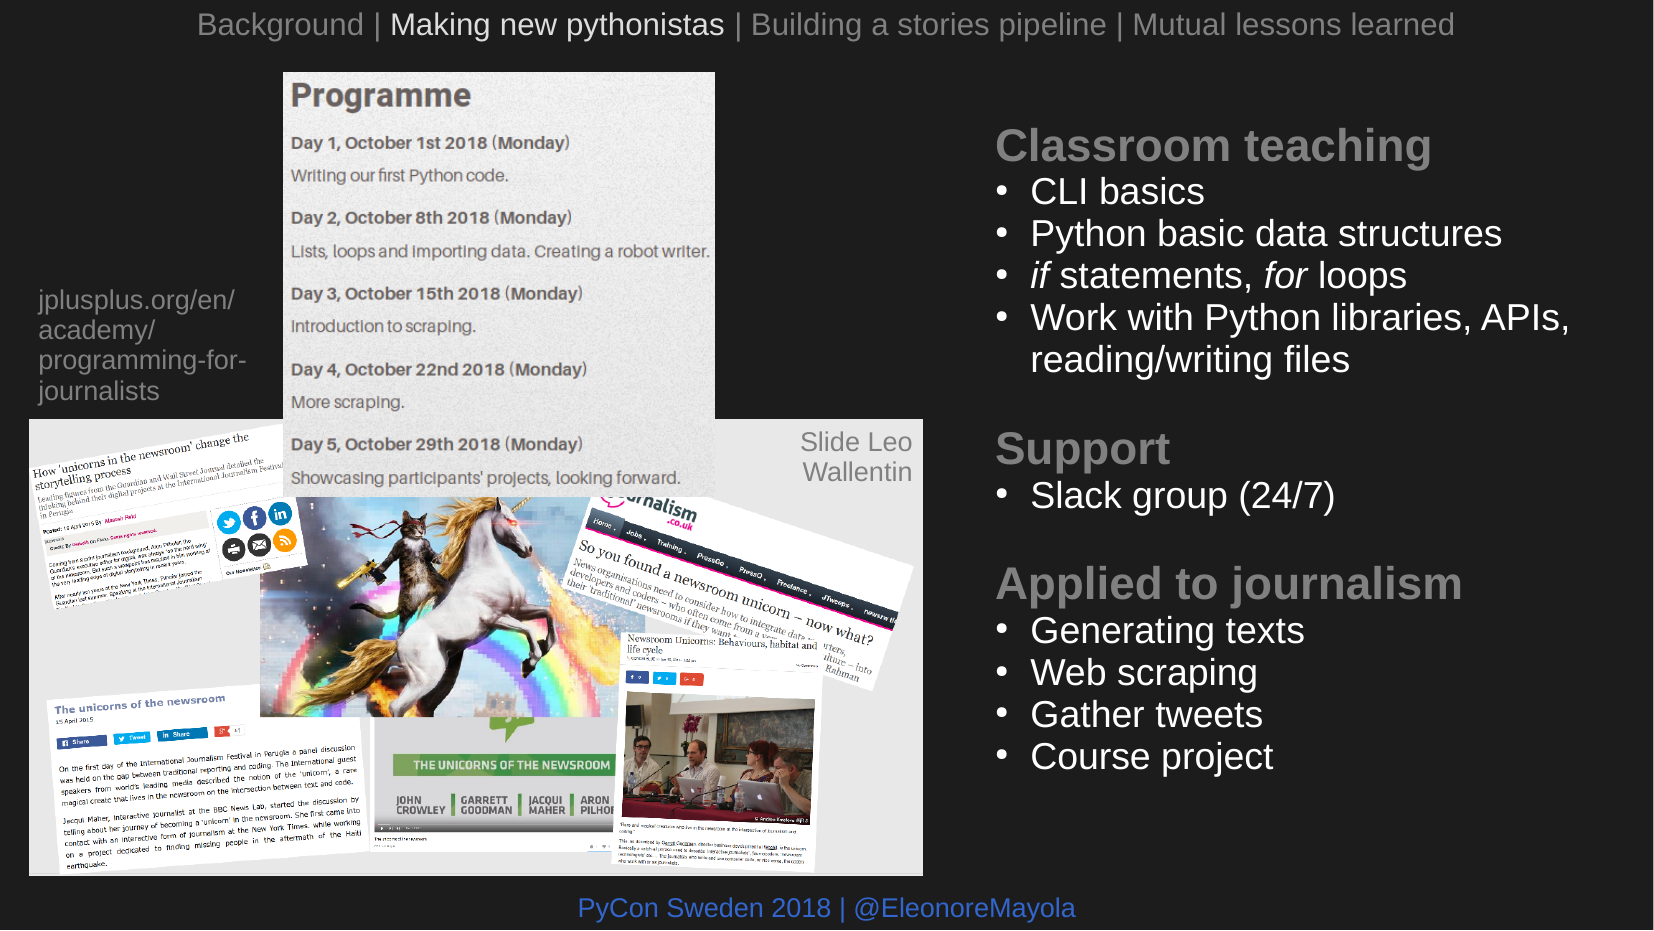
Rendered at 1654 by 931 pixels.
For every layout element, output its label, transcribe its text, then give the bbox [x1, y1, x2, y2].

picture [29, 72, 923, 876]
text_box Background | Making new pythonistas | Building a stories pipeline | Mutual lessons learned [0, 0, 1654, 57]
text_box Classroom teaching CLI basics Python basic data structures if statements, for loops Work with Python libraries, APIs, reading/writing files Support Slack group (24/7) Applied to journalism Generating texts Web scraping Gather tweets Course project [980, 112, 1607, 810]
text_box Slide Leo Wallentin [679, 419, 928, 500]
text_box jplusplus.org/en/academy/programming-for-journalists [23, 277, 272, 414]
text_box PyCon Sweden 2018 | @EleonoreMayola [460, 885, 1193, 931]
